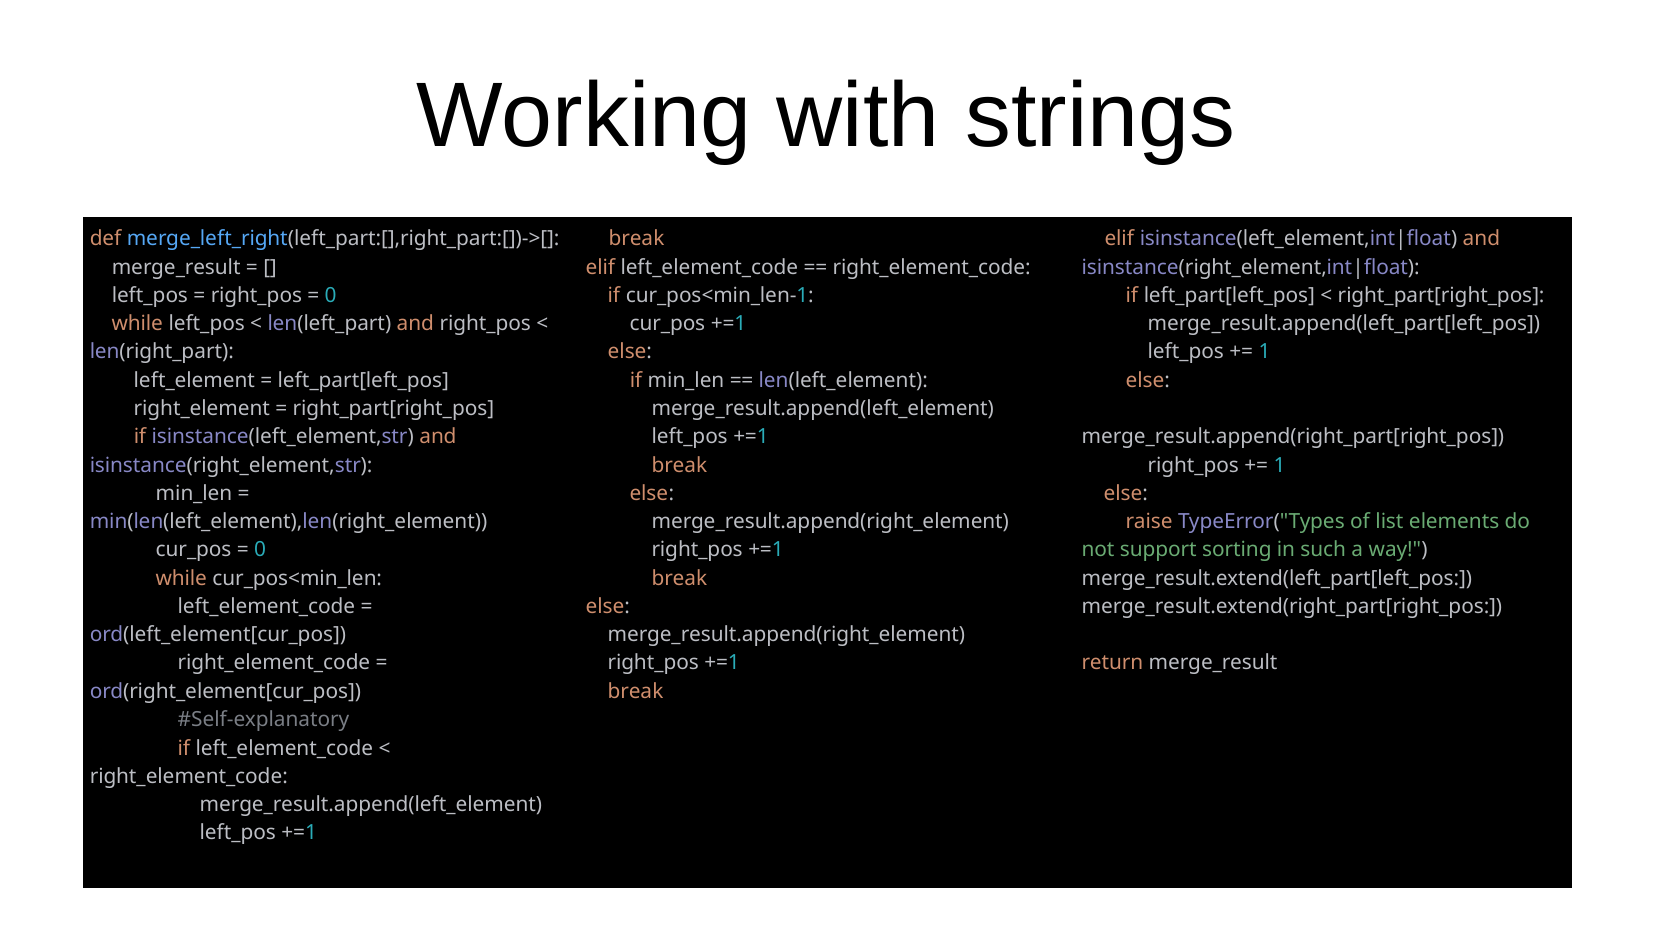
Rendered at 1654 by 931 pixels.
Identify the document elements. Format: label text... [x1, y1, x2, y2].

table_header def merge_left_right(left_part:[],right_part:[])->[]: merge_result = [] left_pos = right_pos = 0 while left_pos < len(left_part) and right_pos < len(right_part): left_element = left_part[left_pos] right_element = right_part[right_pos] if isinstance(left_element,str) and isinstance(right_element,str): min_len = min(len(left_element),len(right_element)) cur_pos = 0 while cur_pos<min_len: left_element_code = ord(left_element[cur_pos]) right_element_code = ord(right_element[cur_pos]) #Self-explanatory if left_element_code < right_element_code: merge_result.append(left_element) left_pos +=1 [84, 218, 579, 887]
table_header break elif left_element_code == right_element_code: if cur_pos<min_len-1: cur_pos +=1 else: if min_len == len(left_element): merge_result.append(left_element) left_pos +=1 break else: merge_result.append(right_element) right_pos +=1 break else: merge_result.append(right_element) right_pos +=1 break [580, 218, 1075, 887]
table_header elif isinstance(left_element,int|float) and isinstance(right_element,int|float): if left_part[left_pos] < right_part[right_pos]: merge_result.append(left_part[left_pos]) left_pos += 1 else: merge_result.append(right_part[right_pos]) right_pos += 1 else: raise TypeError("Types of list elements do not support sorting in such a way!") merge_result.extend(left_part[left_pos:]) merge_result.extend(right_part[right_pos:]) return merge_result [1076, 218, 1571, 887]
title Working with strings [82, 37, 1571, 193]
